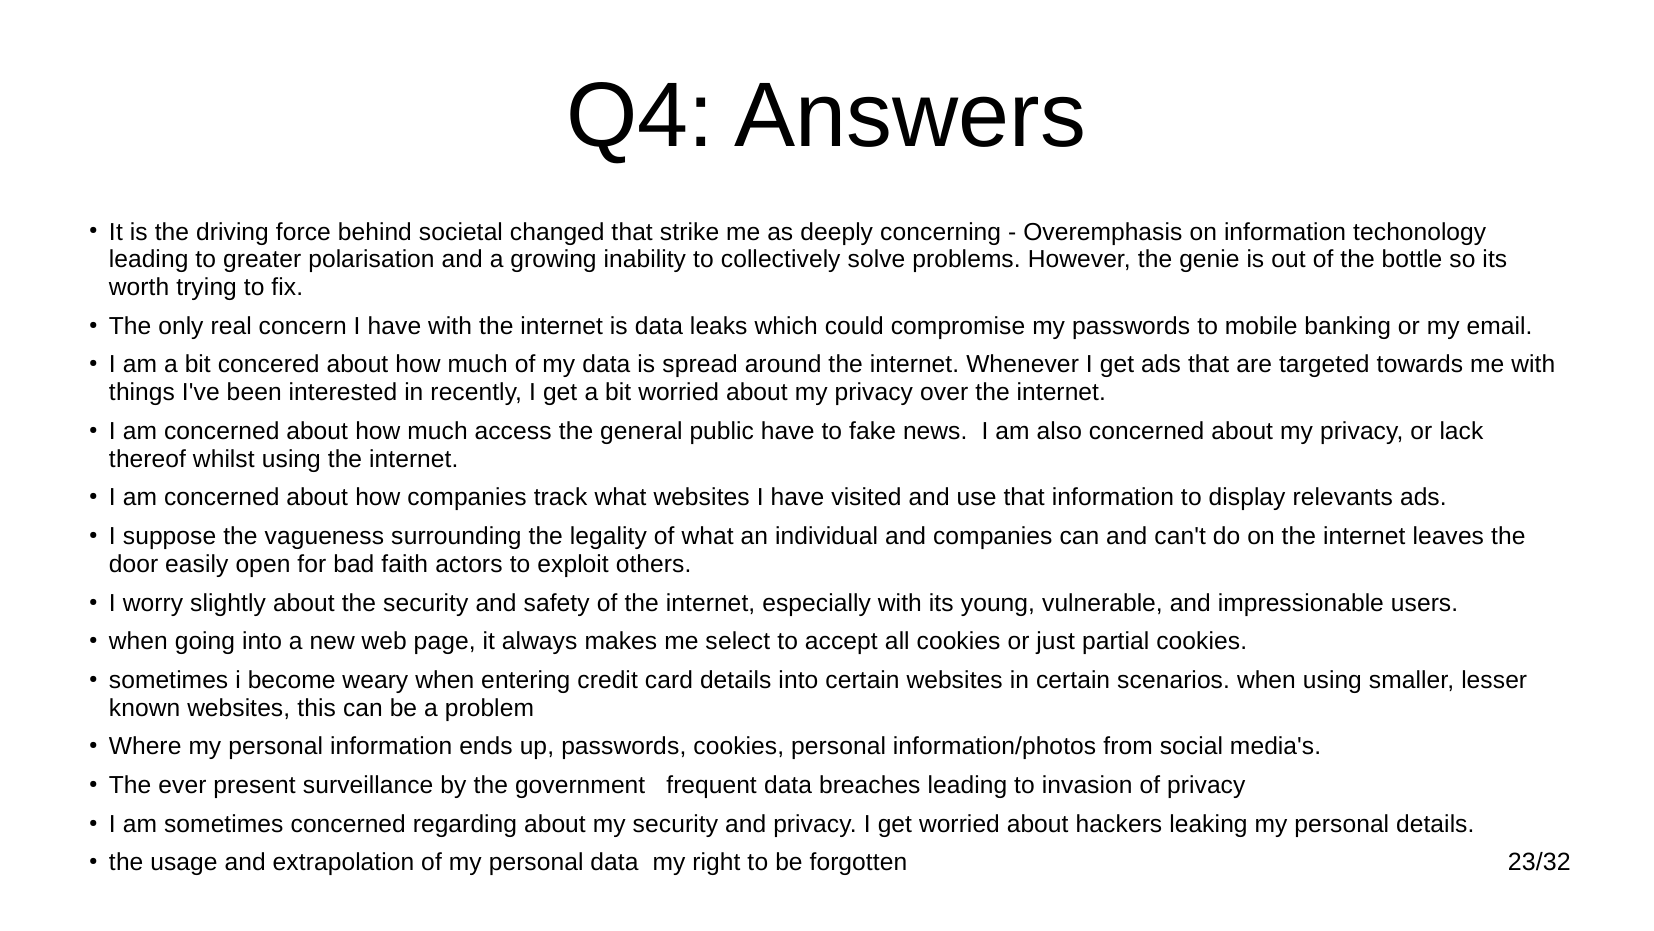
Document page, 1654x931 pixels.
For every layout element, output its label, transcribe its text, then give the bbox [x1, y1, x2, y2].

title Q4: Answers [82, 37, 1571, 193]
list It is the driving force behind societal changed that strike me as deeply concerning - Overemphasis on information techonology leading to greater polarisation and a growing inability to collectively solve problems. However, the genie is out of the bottle so its worth trying to fix. The only real concern I have with the internet is data leaks which could compromise my passwords to mobile banking or my email. I am a bit concered about how much of my data is spread around the internet. Whenever I get ads that are targeted towards me with things I've been interested in recently, I get a bit worried about my privacy over the internet. I am concerned about how much access the general public have to fake news. I am also concerned about my privacy, or lack thereof whilst using the internet. I am concerned about how companies track what websites I have visited and use that information to display relevants ads. I suppose the vagueness surrounding the legality of what an individual and companies can and can't do on the internet leaves the door easily open for bad faith actors to exploit others. I worry slightly about the security and safety of the internet, especially with its young, vulnerable, and impressionable users. when going into a new web page, it always makes me select to accept all cookies or just partial cookies. sometimes i become weary when entering credit card details into certain websites in certain scenarios. when using smaller, lesser known websites, this can be a problem Where my personal information ends up, passwords, cookies, personal information/photos from social media's. The ever present surveillance by the government frequent data breaches leading to invasion of privacy I am sometimes concerned regarding about my security and privacy. I get worried about hackers leaking my personal details. the usage and extrapolation of my personal data my right to be forgotten [82, 217, 1571, 886]
